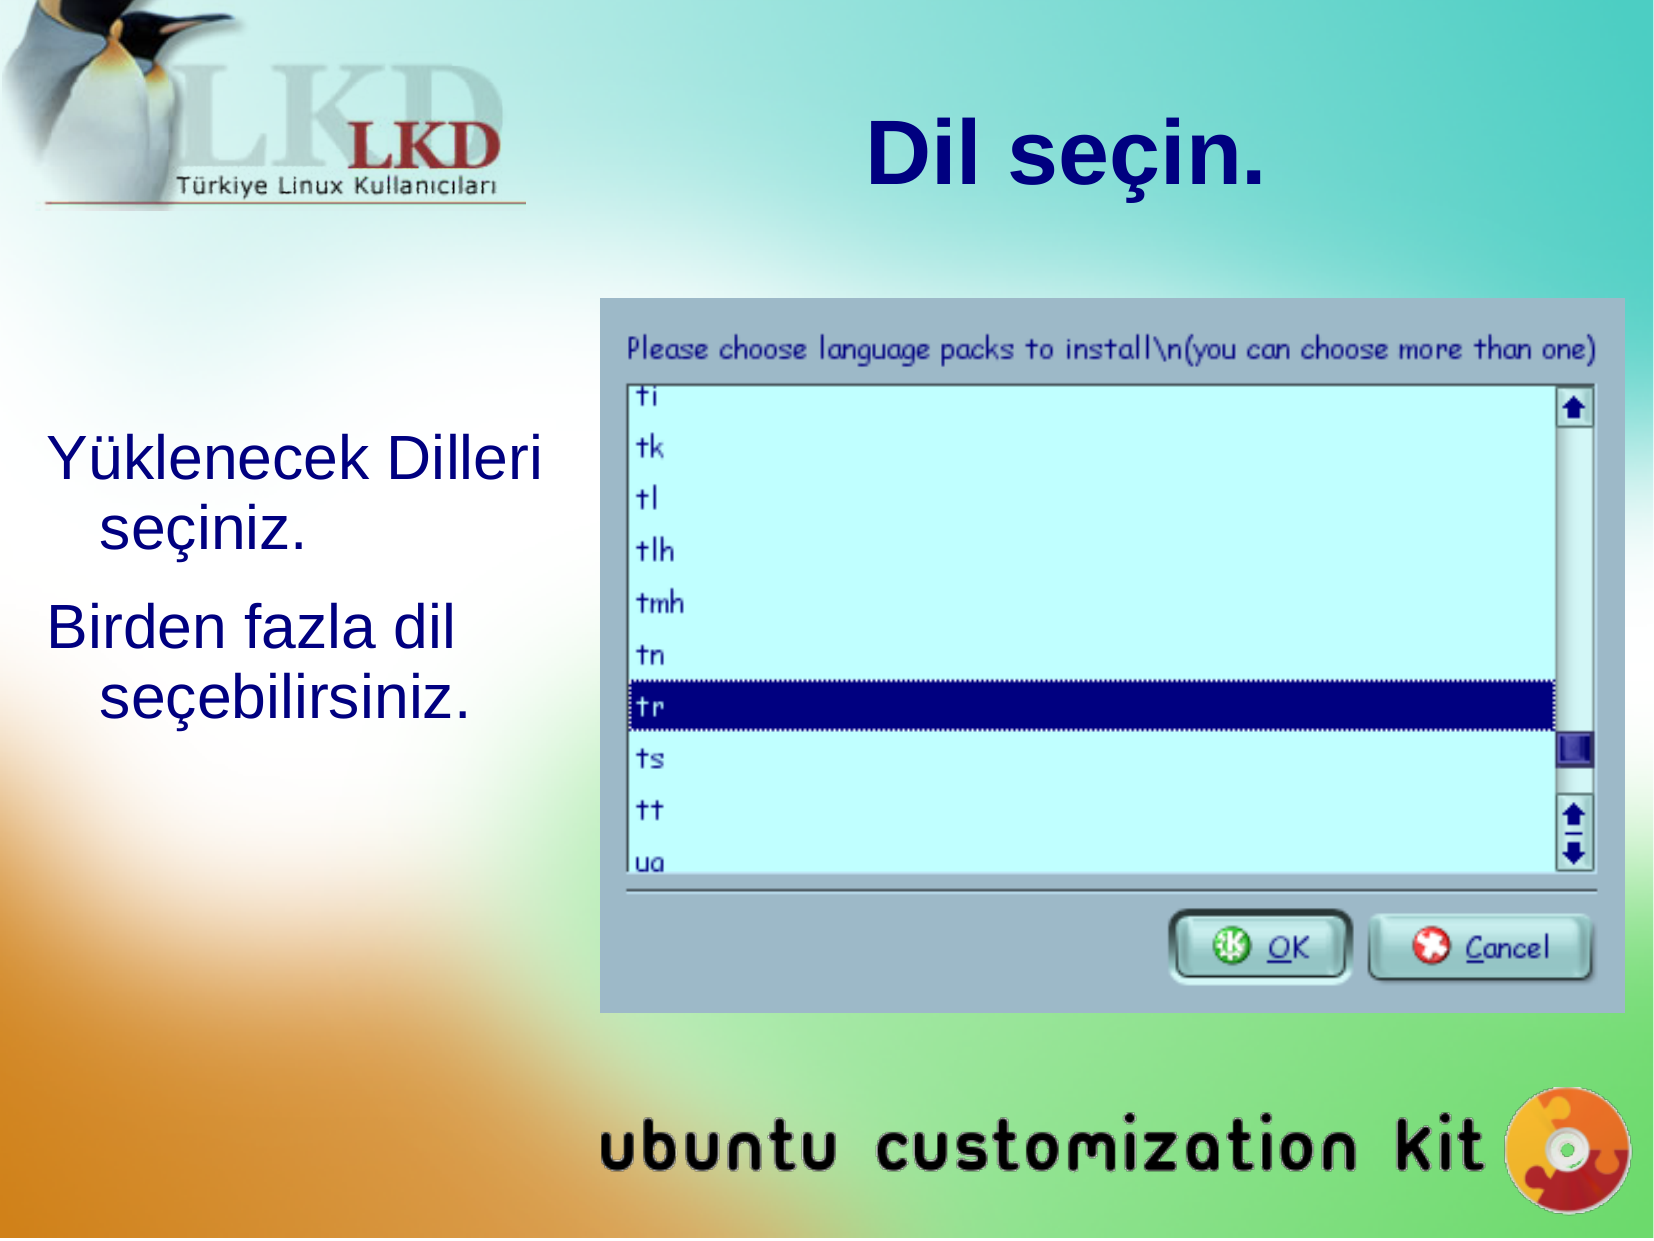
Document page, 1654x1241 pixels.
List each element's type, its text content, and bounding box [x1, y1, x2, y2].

picture [0, 0, 1654, 1238]
list Yüklenecek Dilleri seçiniz. Birden fazla dil seçebilirsiniz. [29, 422, 555, 815]
title Dil seçin. [562, 56, 1571, 250]
